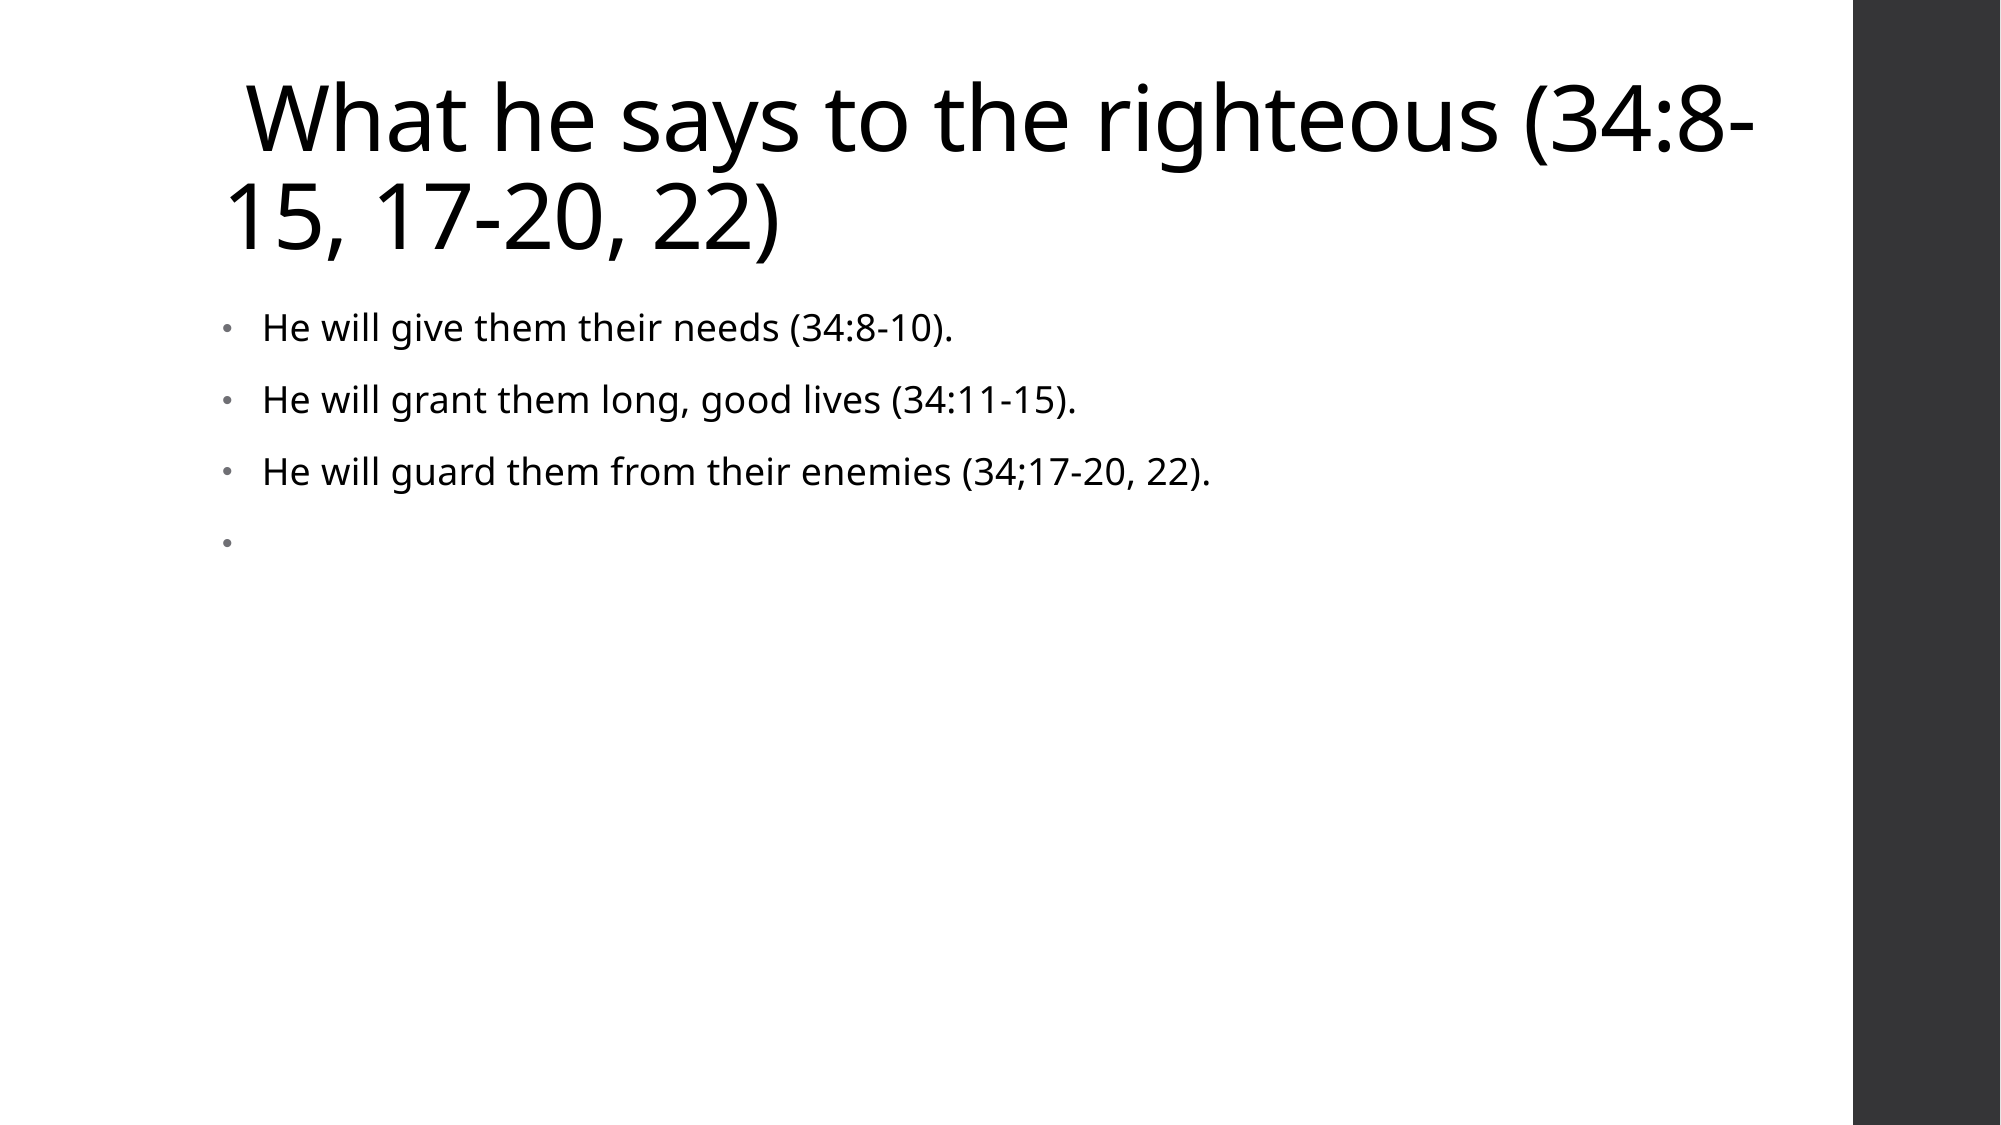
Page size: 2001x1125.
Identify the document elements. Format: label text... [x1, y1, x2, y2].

list He will give them their needs (34:8-10). He will grant them long, good lives (34:11-15). He will guard them from their enemies (34;17-20, 22). [206, 299, 1617, 1014]
title What he says to the righteous (34:8-15, 17-20, 22) [206, 60, 1797, 278]
